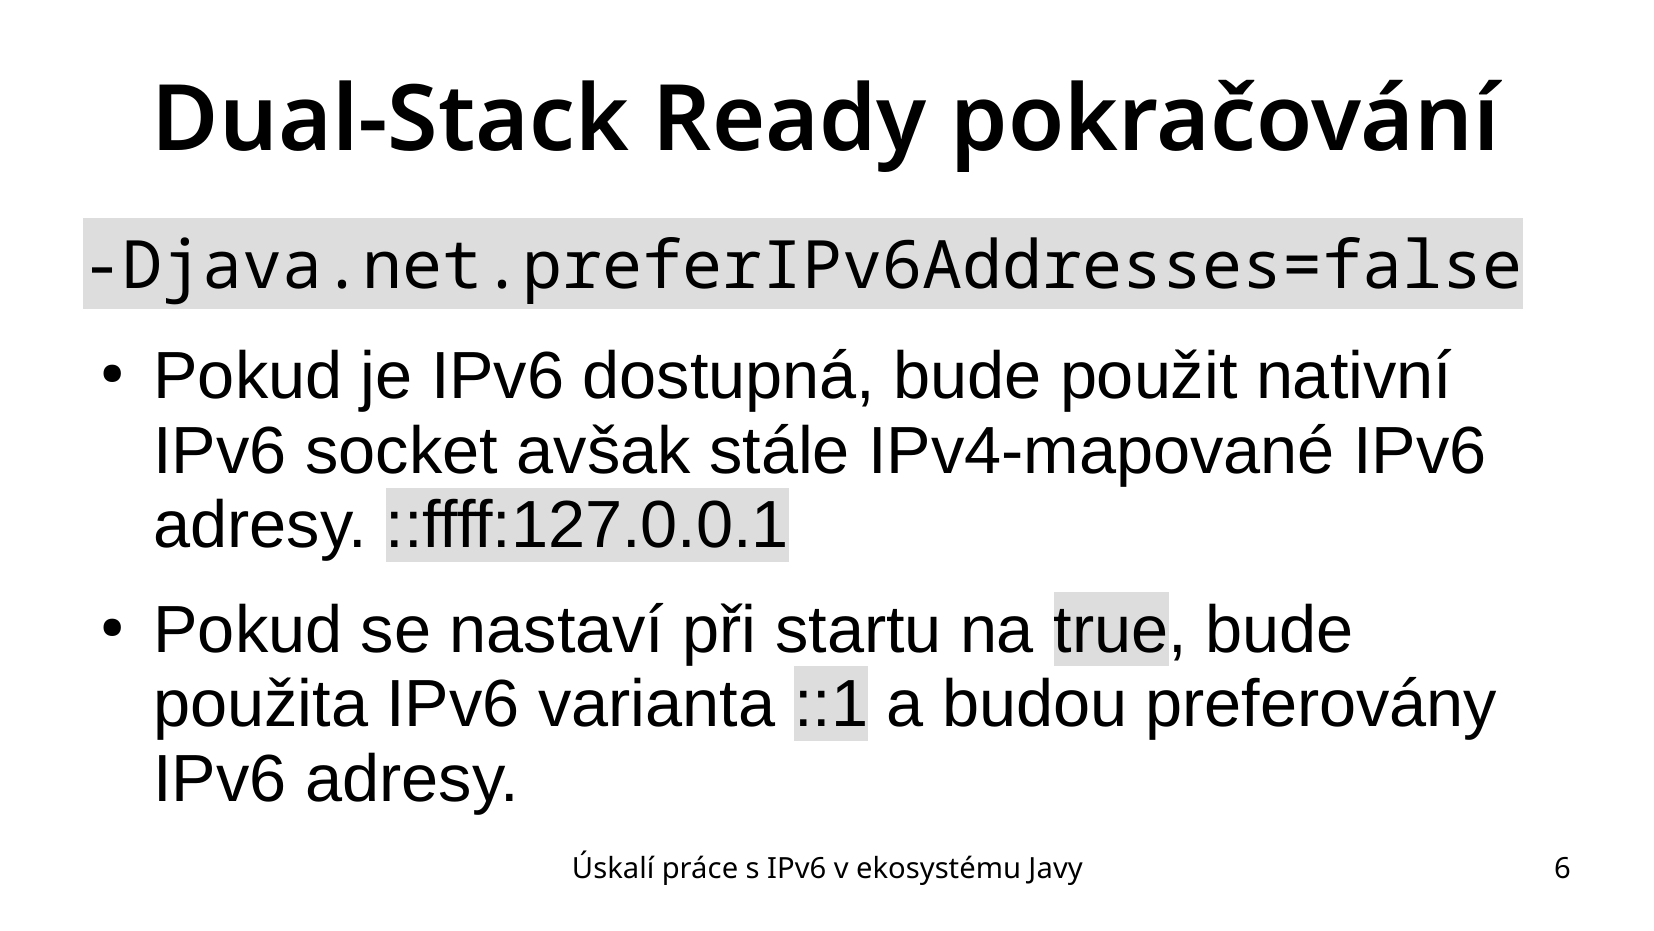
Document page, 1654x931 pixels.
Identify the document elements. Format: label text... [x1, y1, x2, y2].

title Dual-Stack Ready pokračování [82, 37, 1571, 193]
list -Djava.net.preferIPv6Addresses=false Pokud je IPv6 dostupná, bude použit nativní IPv6 socket avšak stále IPv4-mapované IPv6 adresy. ::ffff:127.0.0.1 Pokud se nastaví při startu na true, bude použita IPv6 varianta ::1 a budou preferovány IPv6 adresy. [82, 217, 1571, 826]
